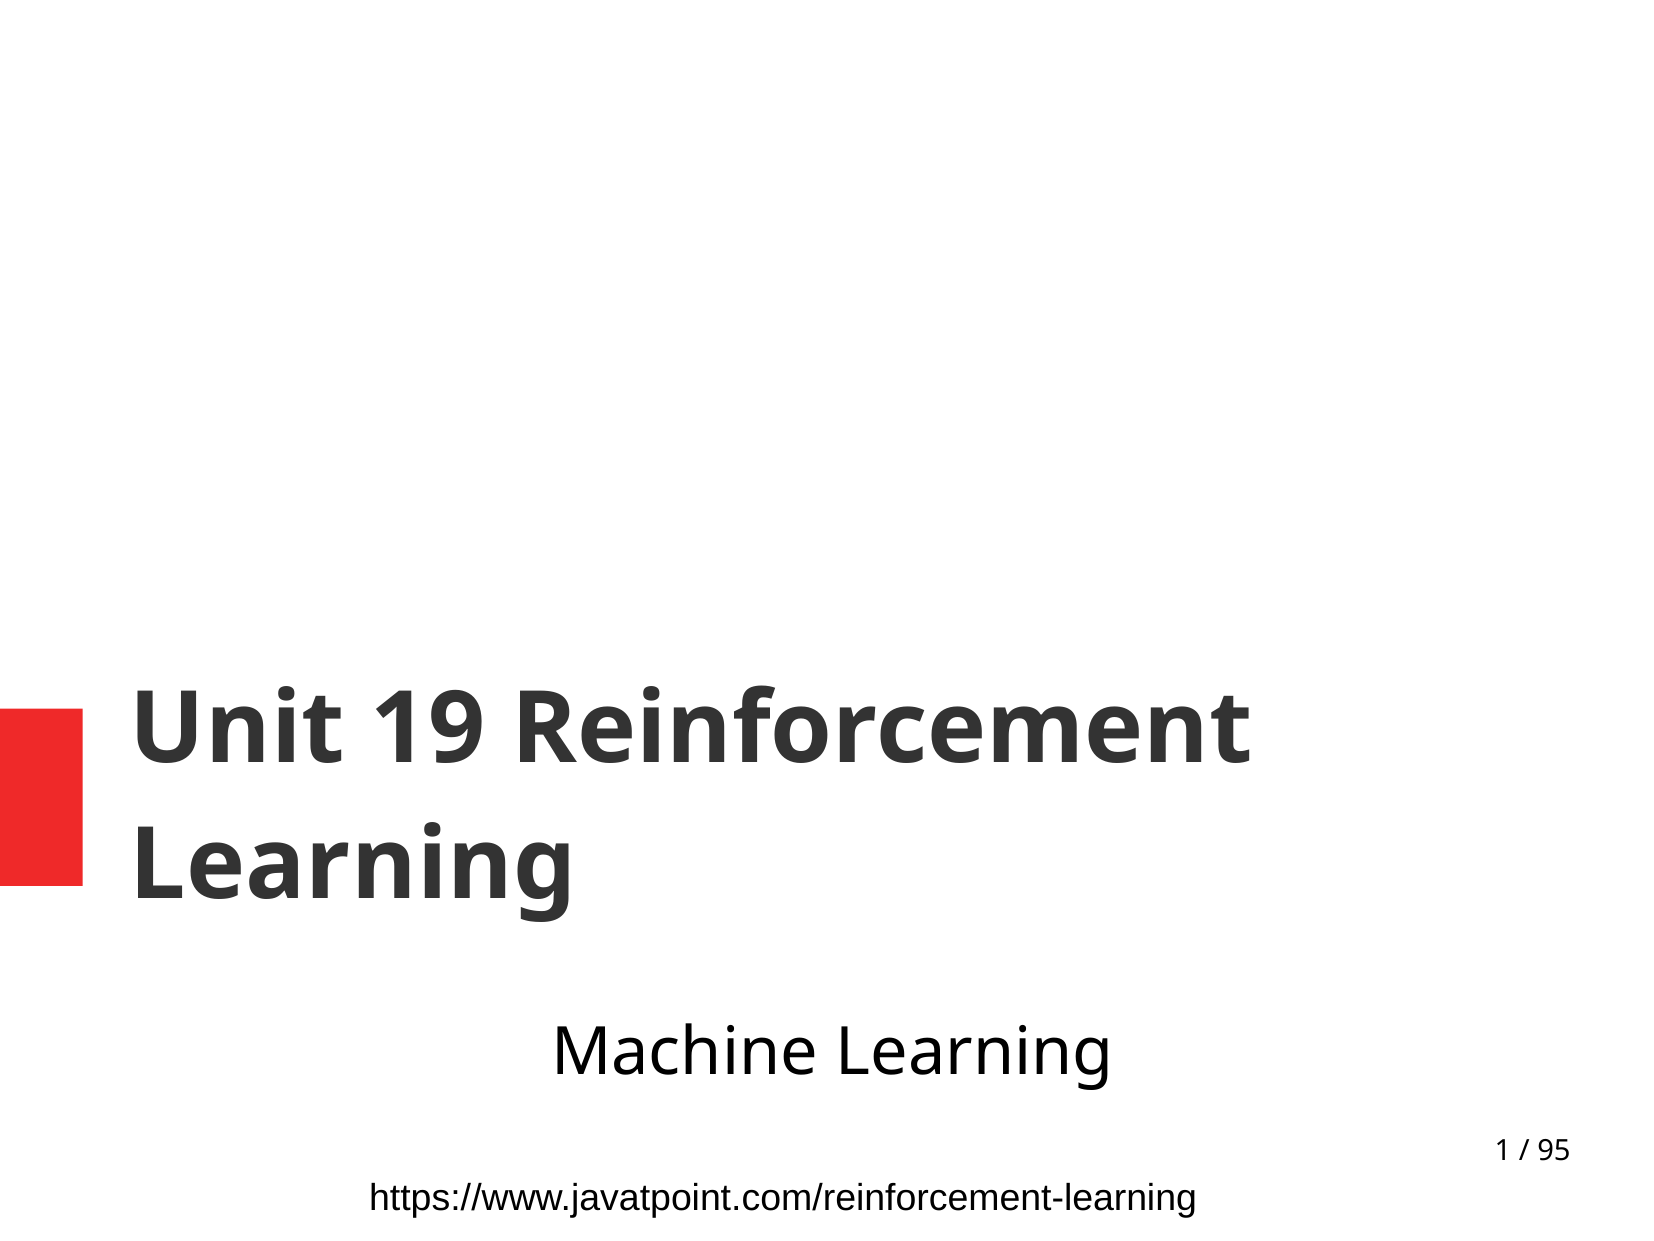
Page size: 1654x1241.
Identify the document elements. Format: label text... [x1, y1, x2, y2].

text_box https://www.javatpoint.com/reinforcement-learning [354, 1169, 1212, 1226]
subtitle Machine Learning [129, 968, 1536, 1130]
title Unit 19 Reinforcement Learning [129, 655, 1536, 928]
